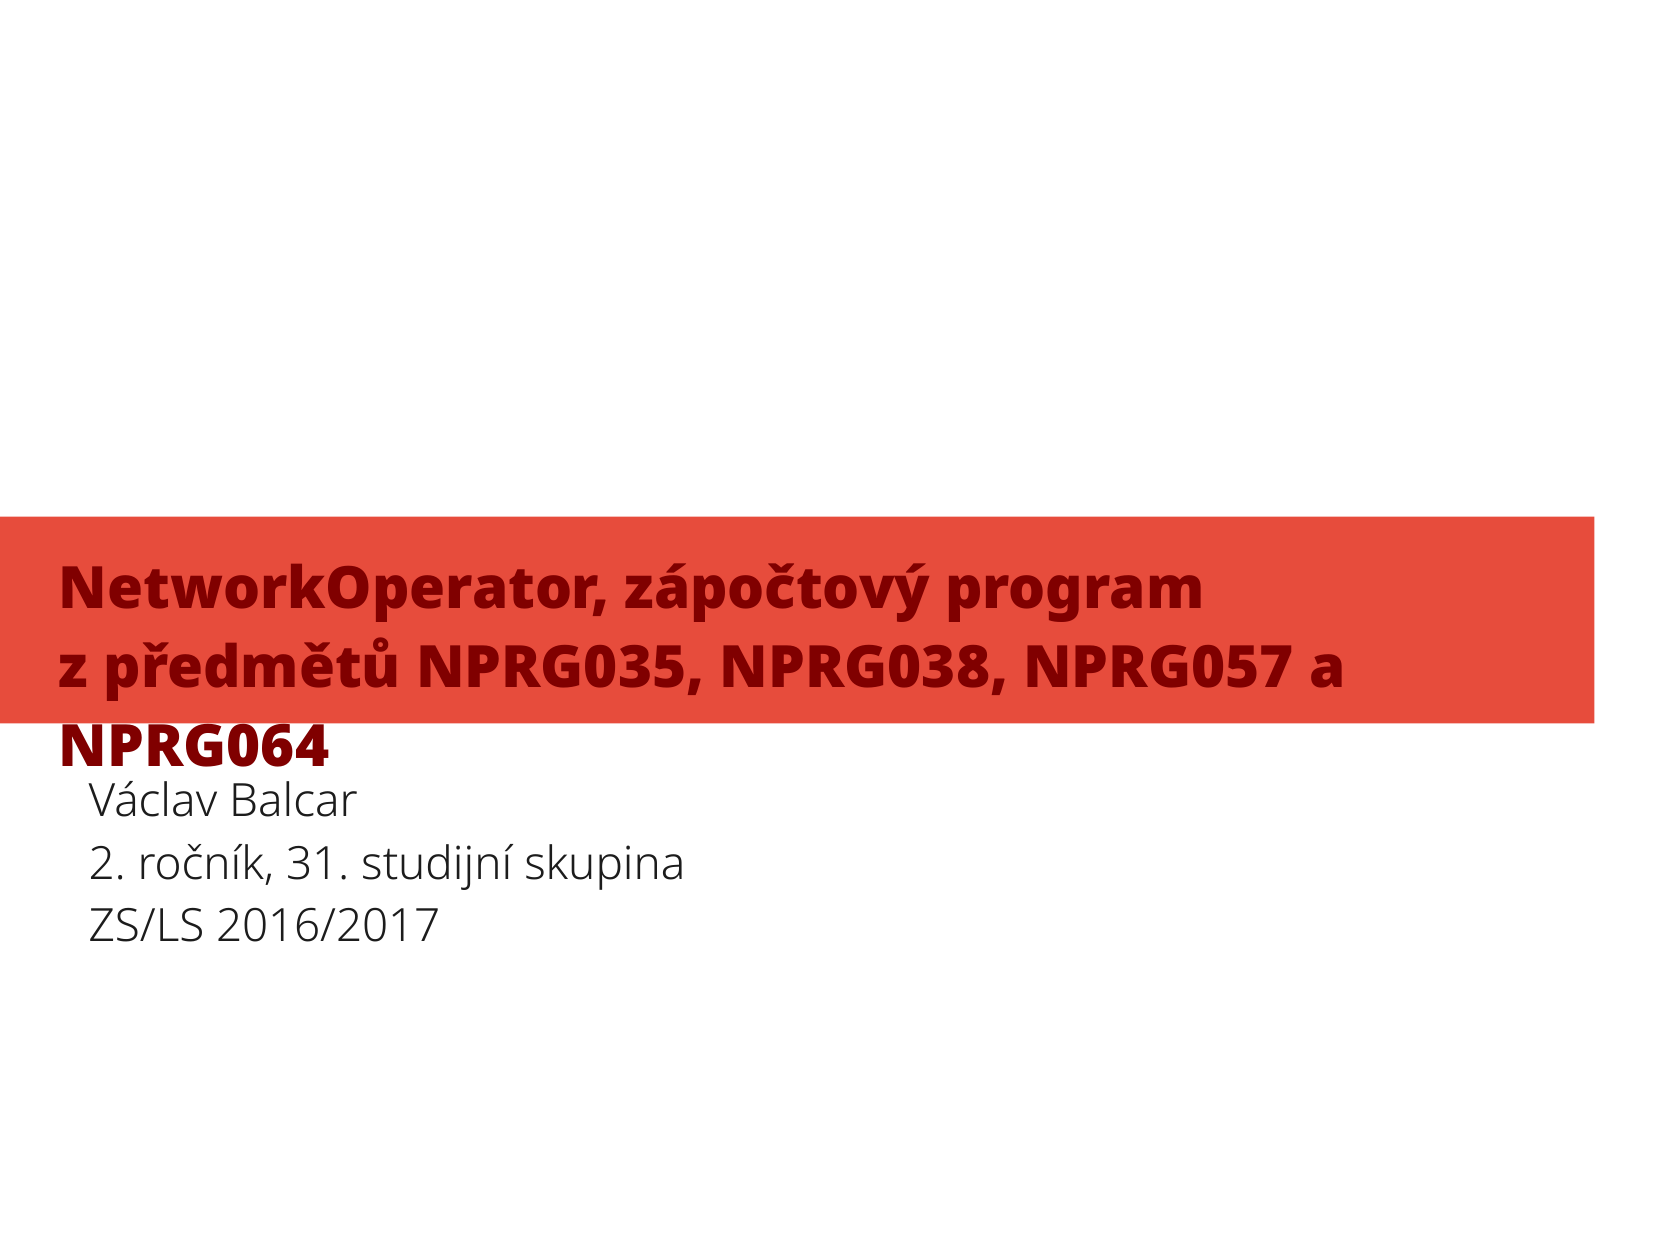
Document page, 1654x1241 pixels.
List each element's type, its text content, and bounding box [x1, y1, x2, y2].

title NetworkOperator, zápočtový program z předmětů NPRG035, NPRG038, NPRG057 a NPRG064 [59, 546, 1595, 694]
subtitle Václav Balcar 2. ročník, 31. studijní skupina ZS/LS 2016/2017 [88, 767, 1595, 1182]
